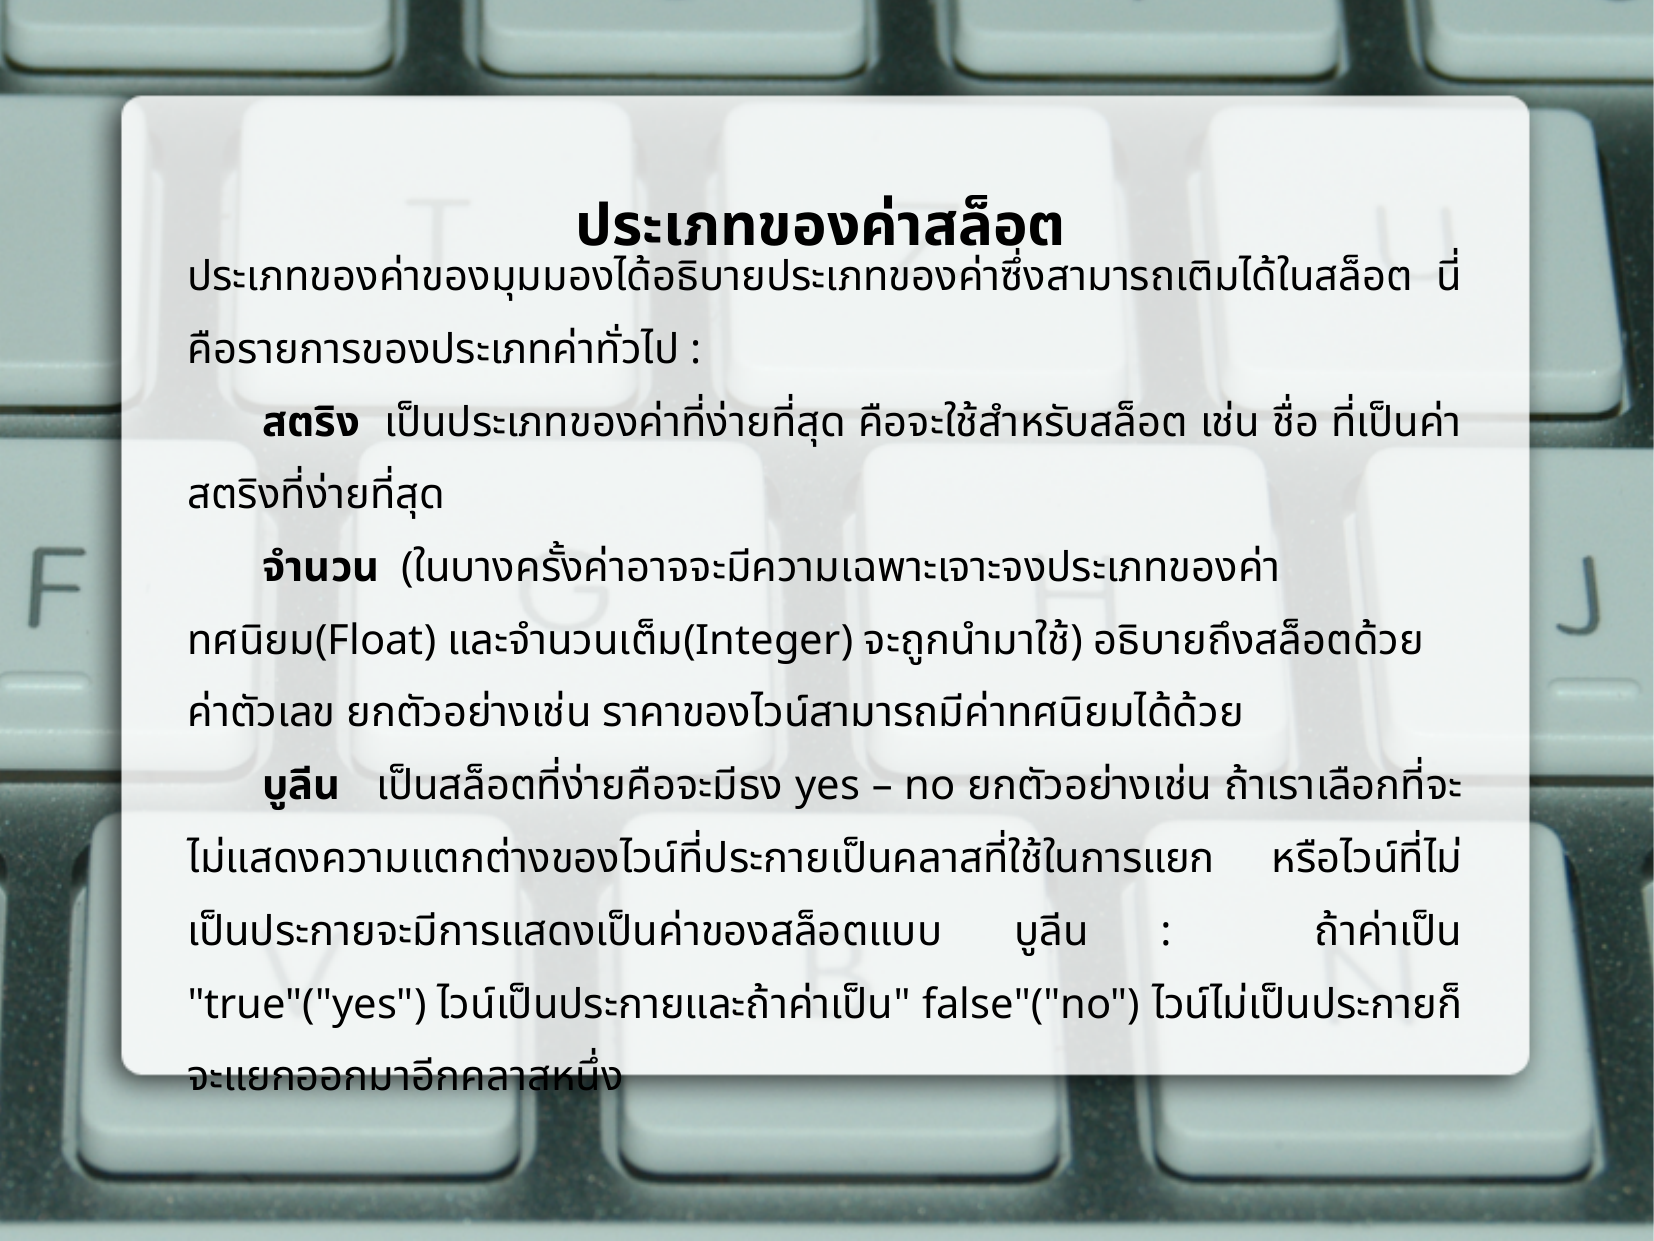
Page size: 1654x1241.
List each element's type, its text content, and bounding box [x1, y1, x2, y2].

subtitle ประเภทของค่าของมุมมองได้อธิบายประเภทของค่าซึ่งสามารถเติมได้ในสล็อต นี่คือรายการของประเภทค่าทั่วไป : สตริง เป็นประเภทของค่าที่ง่ายที่สุด คือจะใช้สำหรับสล็อต เช่น ชื่อ ที่เป็นค่าสตริงที่ง่ายที่สุด จำนวน (ในบางครั้งค่าอาจจะมีความเฉพาะเจาะจงประเภทของค่า ทศนิยม(Float) และจำนวนเต็ม(Integer) จะถูกนำมาใช้) อธิบายถึงสล็อตด้วยค่าตัวเลข ยกตัวอย่างเช่น ราคาของไวน์สามารถมีค่าทศนิยมได้ด้วย บูลีน เป็นสล็อตที่ง่ายคือจะมีธง yes – no ยกตัวอย่างเช่น ถ้าเราเลือกที่จะไม่แสดงความแตกต่างของไวน์ที่ประกายเป็นคลาสที่ใช้ในการแยก หรือไวน์ที่ไม่เป็นประกายจะมีการแสดงเป็นค่าของสล็อตแบบ บูลีน : ถ้าค่าเป็น "true"("yes") ไวน์เป็นประกายและถ้าค่าเป็น" false"("no") ไวน์ไม่เป็นประกายก็จะแยกออกมาอีกคลาสหนึ่ง [187, 333, 1463, 1013]
picture [0, 0, 1654, 1241]
title ประเภทของค่าสล็อต [135, 125, 1506, 318]
